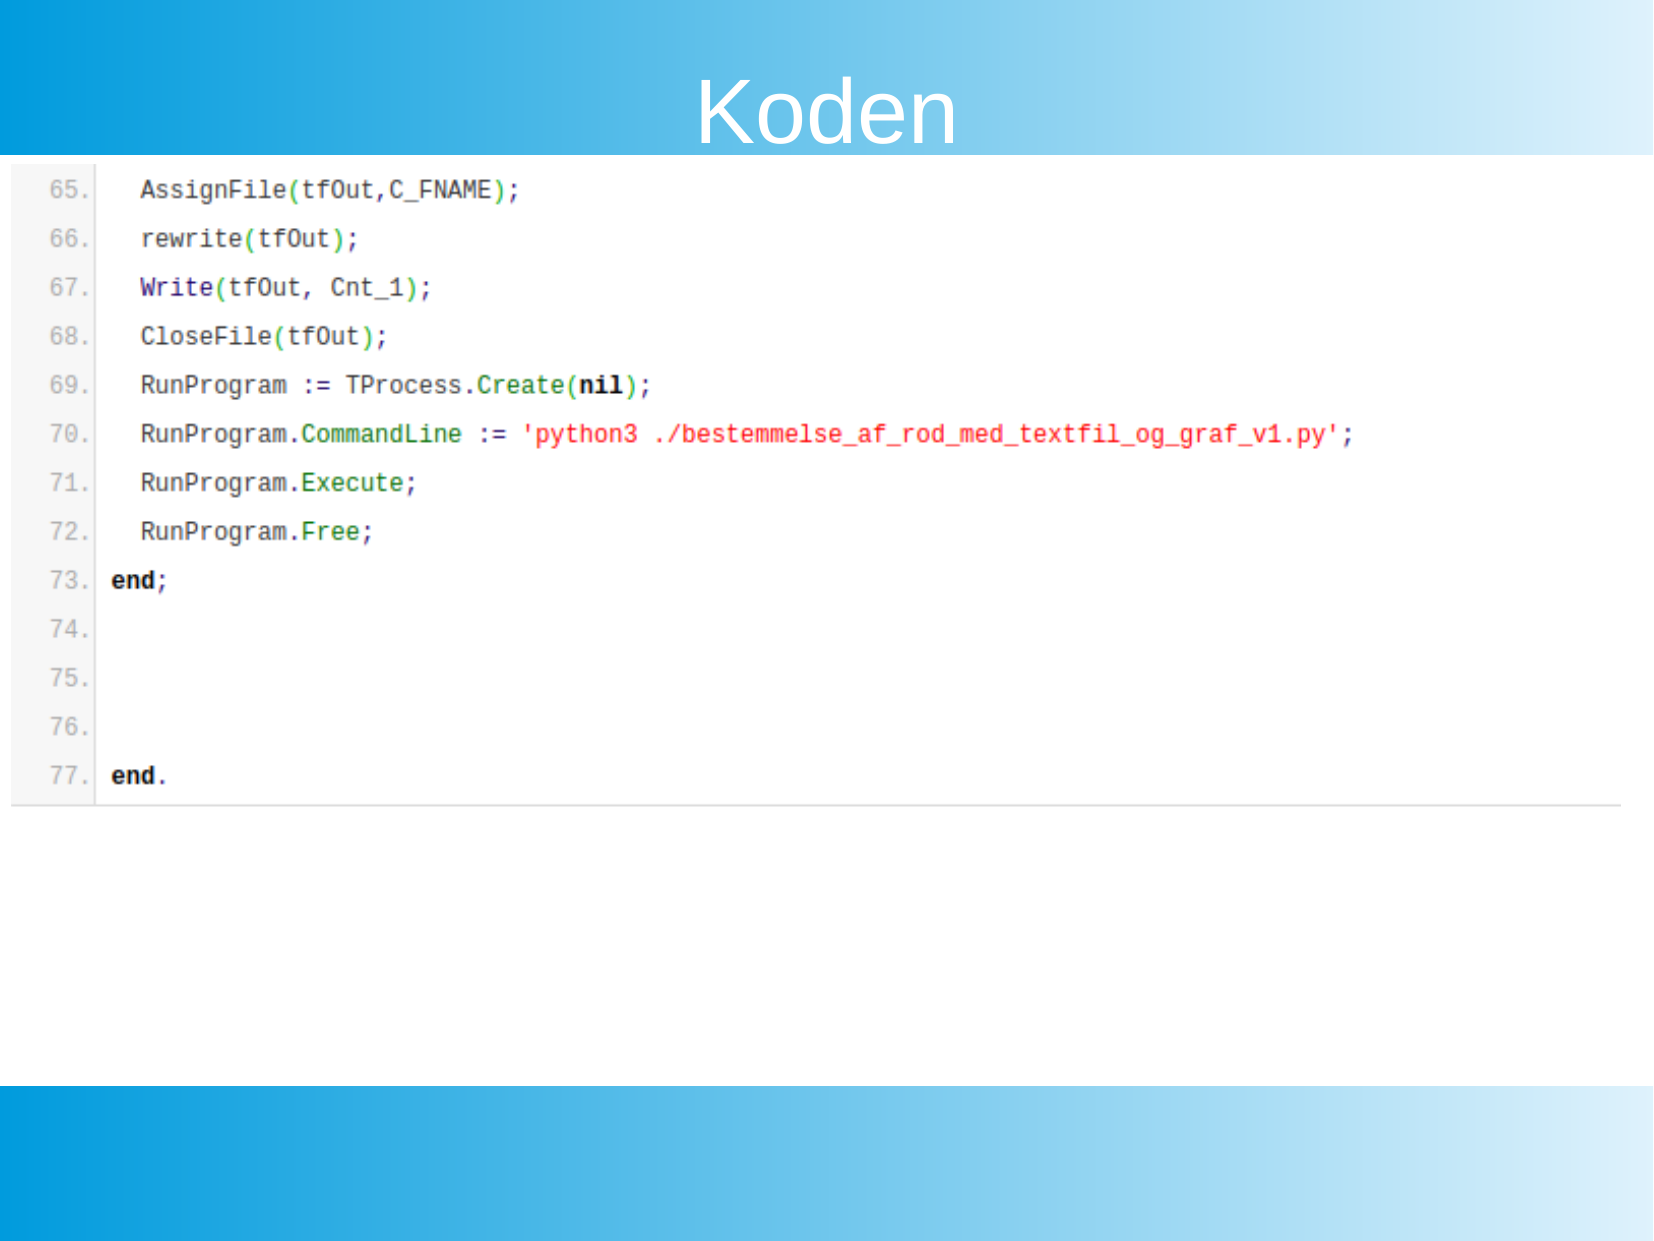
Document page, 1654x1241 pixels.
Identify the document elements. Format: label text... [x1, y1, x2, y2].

picture [11, 164, 1621, 811]
title Koden [82, 3, 1571, 164]
